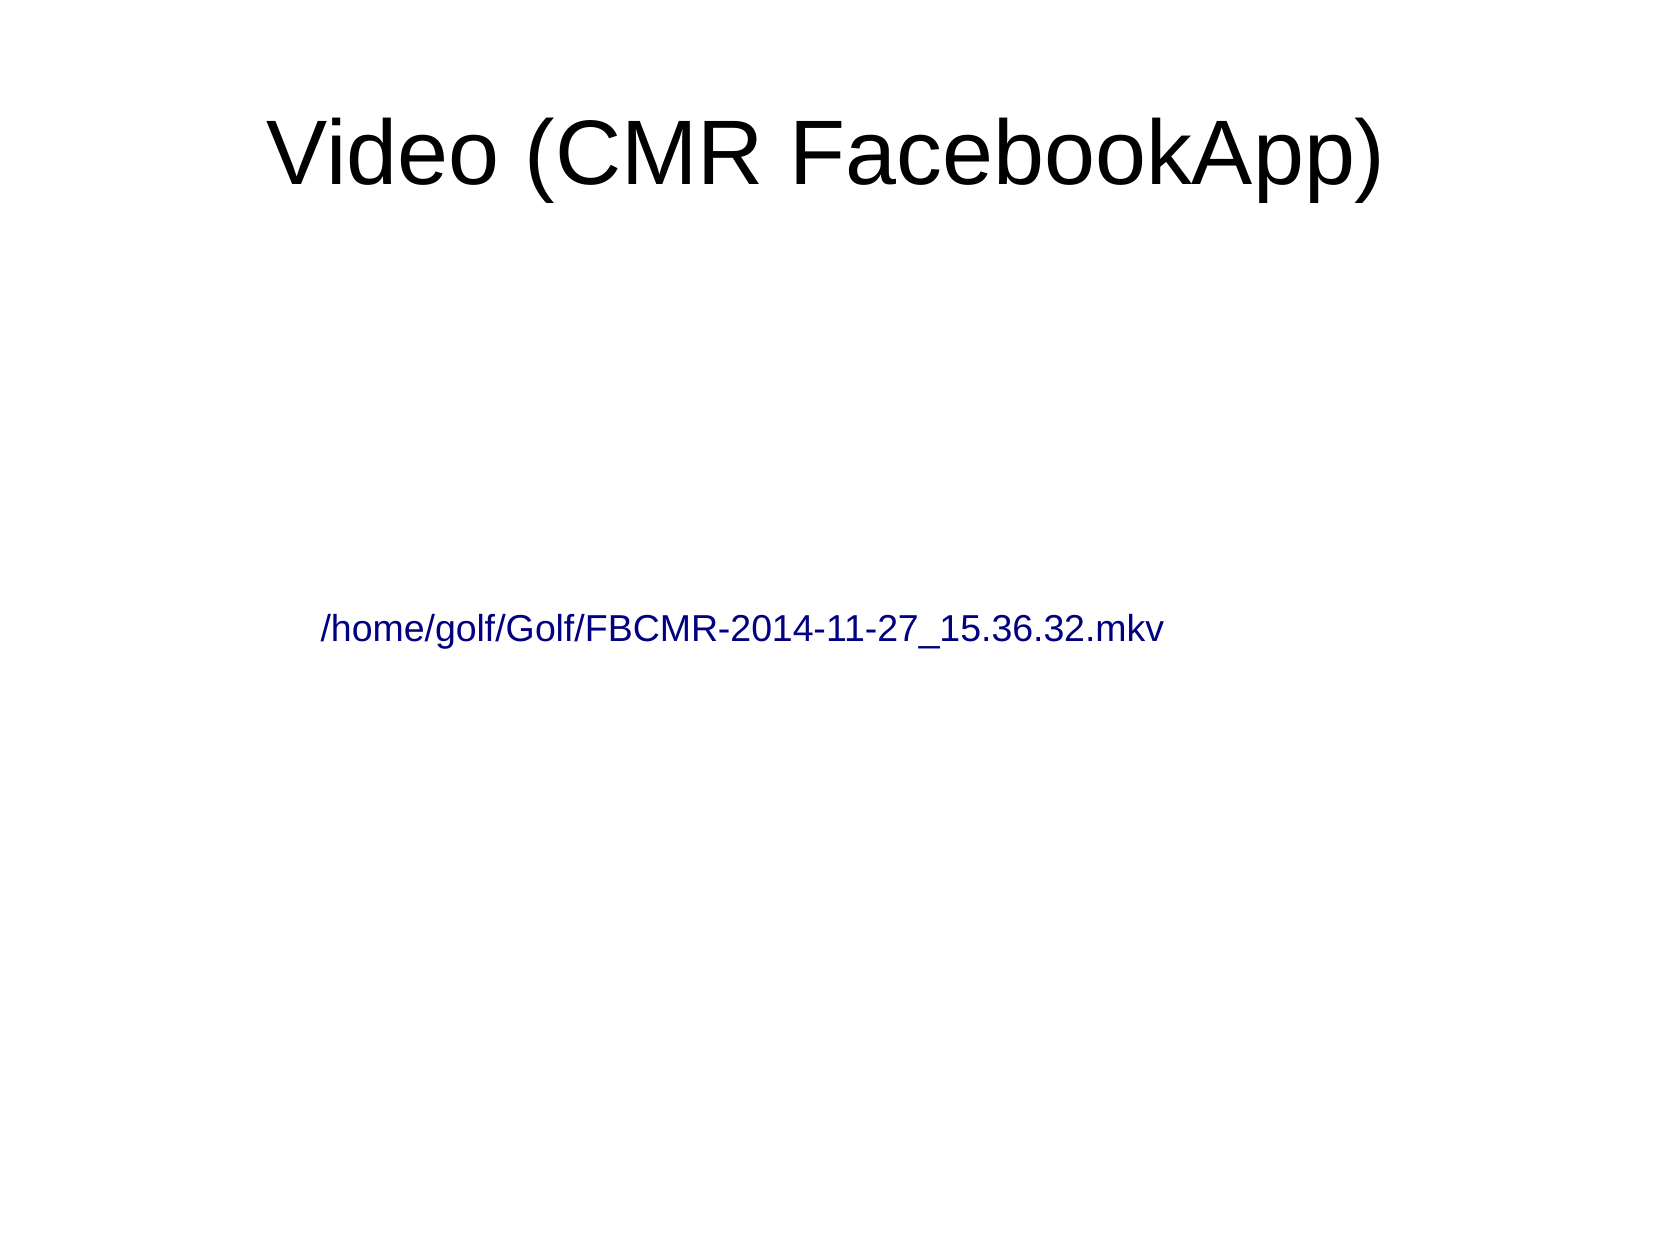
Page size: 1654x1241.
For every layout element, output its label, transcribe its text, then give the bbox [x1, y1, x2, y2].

text_box /home/golf/Golf/FBCMR-2014-11-27_15.36.32.mkv [305, 599, 1368, 671]
title Video (CMR FacebookApp) [82, 49, 1571, 257]
